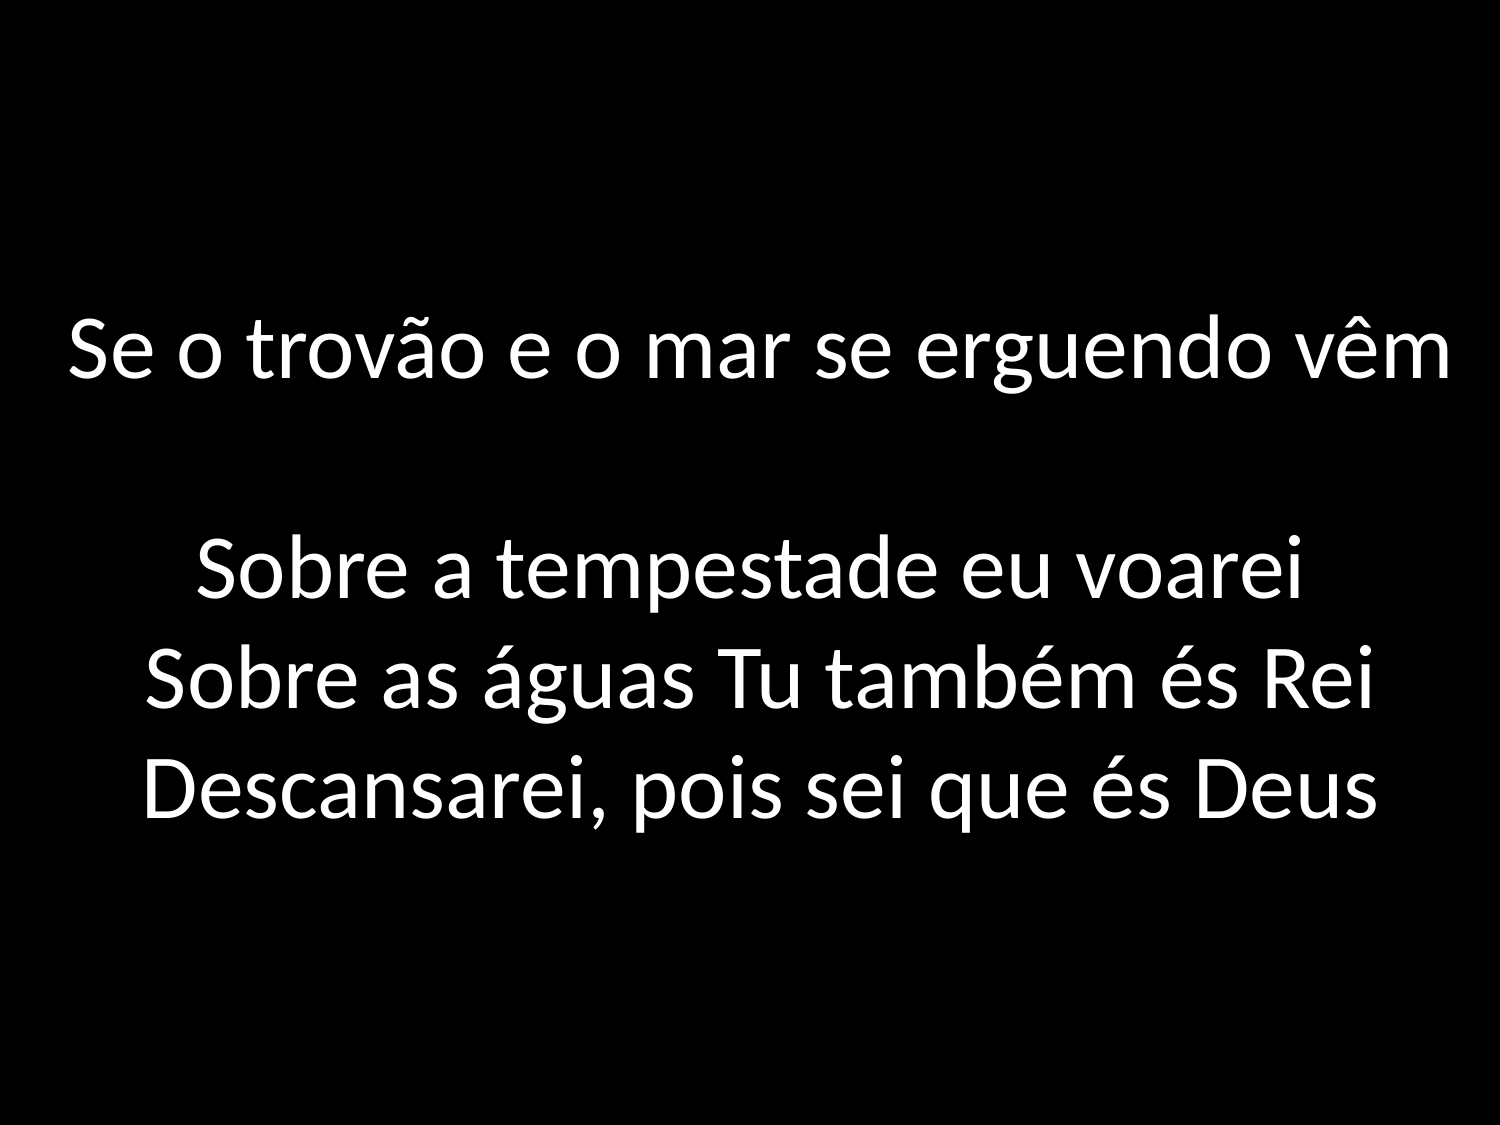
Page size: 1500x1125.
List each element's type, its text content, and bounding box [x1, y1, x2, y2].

title Se o trovão e o mar se erguendo vêm Sobre a tempestade eu voarei Sobre as águas Tu também és Rei Descansarei, pois sei que és Deus [46, 45, 1477, 1079]
